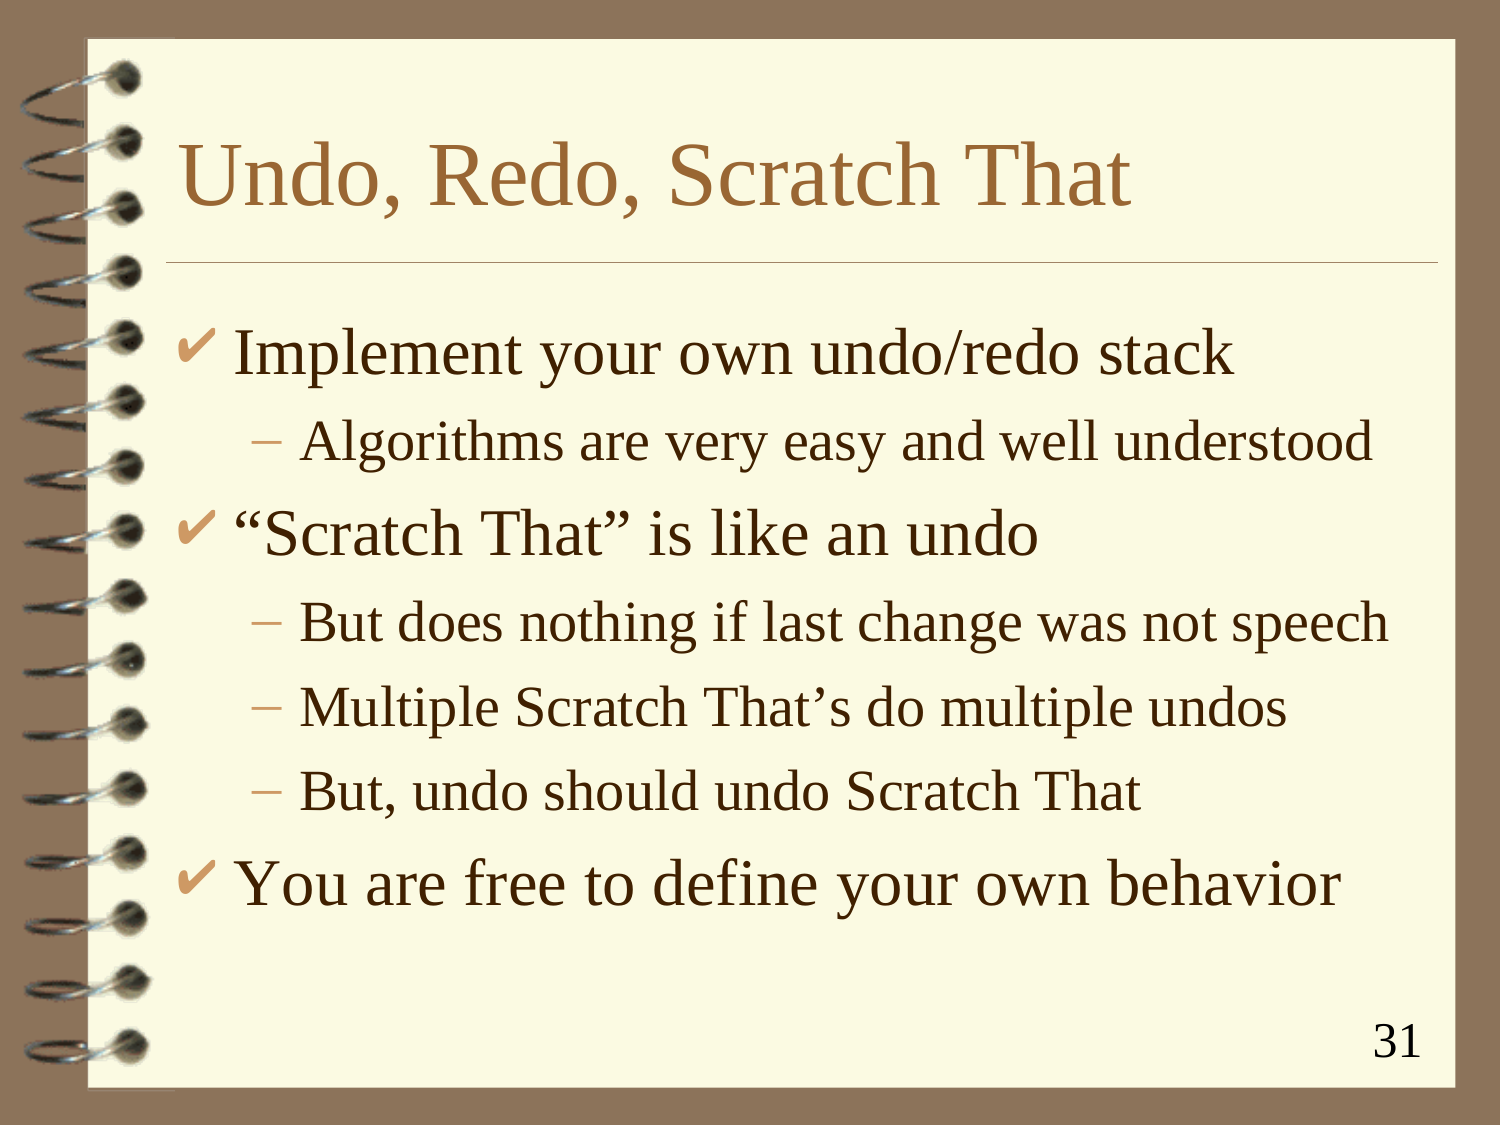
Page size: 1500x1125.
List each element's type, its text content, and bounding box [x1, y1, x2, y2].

title Undo, Redo, Scratch That [162, 74, 1438, 263]
picture [0, 0, 175, 1125]
list Implement your own undo/redo stack Algorithms are very easy and well understood “Scratch That” is like an undo But does nothing if last change was not speech Multiple Scratch That’s do multiple undos But, undo should undo Scratch That You are free to define your own behavior [162, 299, 1438, 976]
